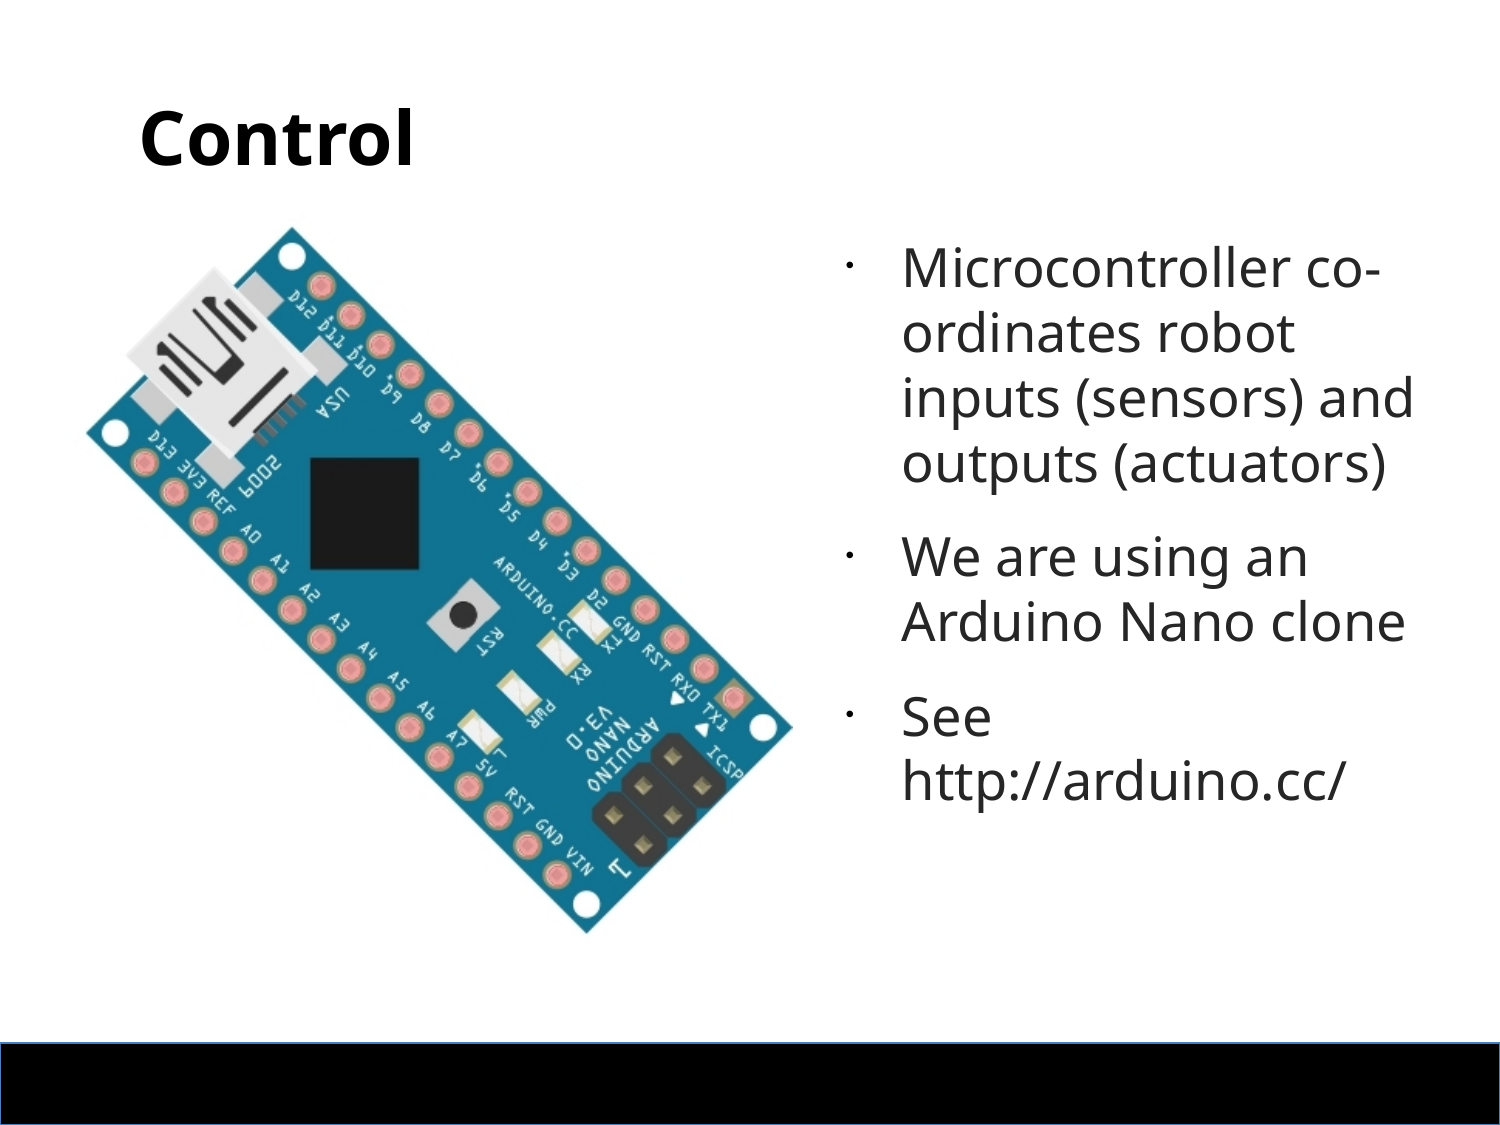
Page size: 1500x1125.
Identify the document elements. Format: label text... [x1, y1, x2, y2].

list Microcontroller co-ordinates robot inputs (sensors) and outputs (actuators) We are using an Arduino Nano clone See http://arduino.cc/ [830, 225, 1459, 1005]
picture [65, 206, 793, 951]
title Control [123, 82, 1383, 174]
